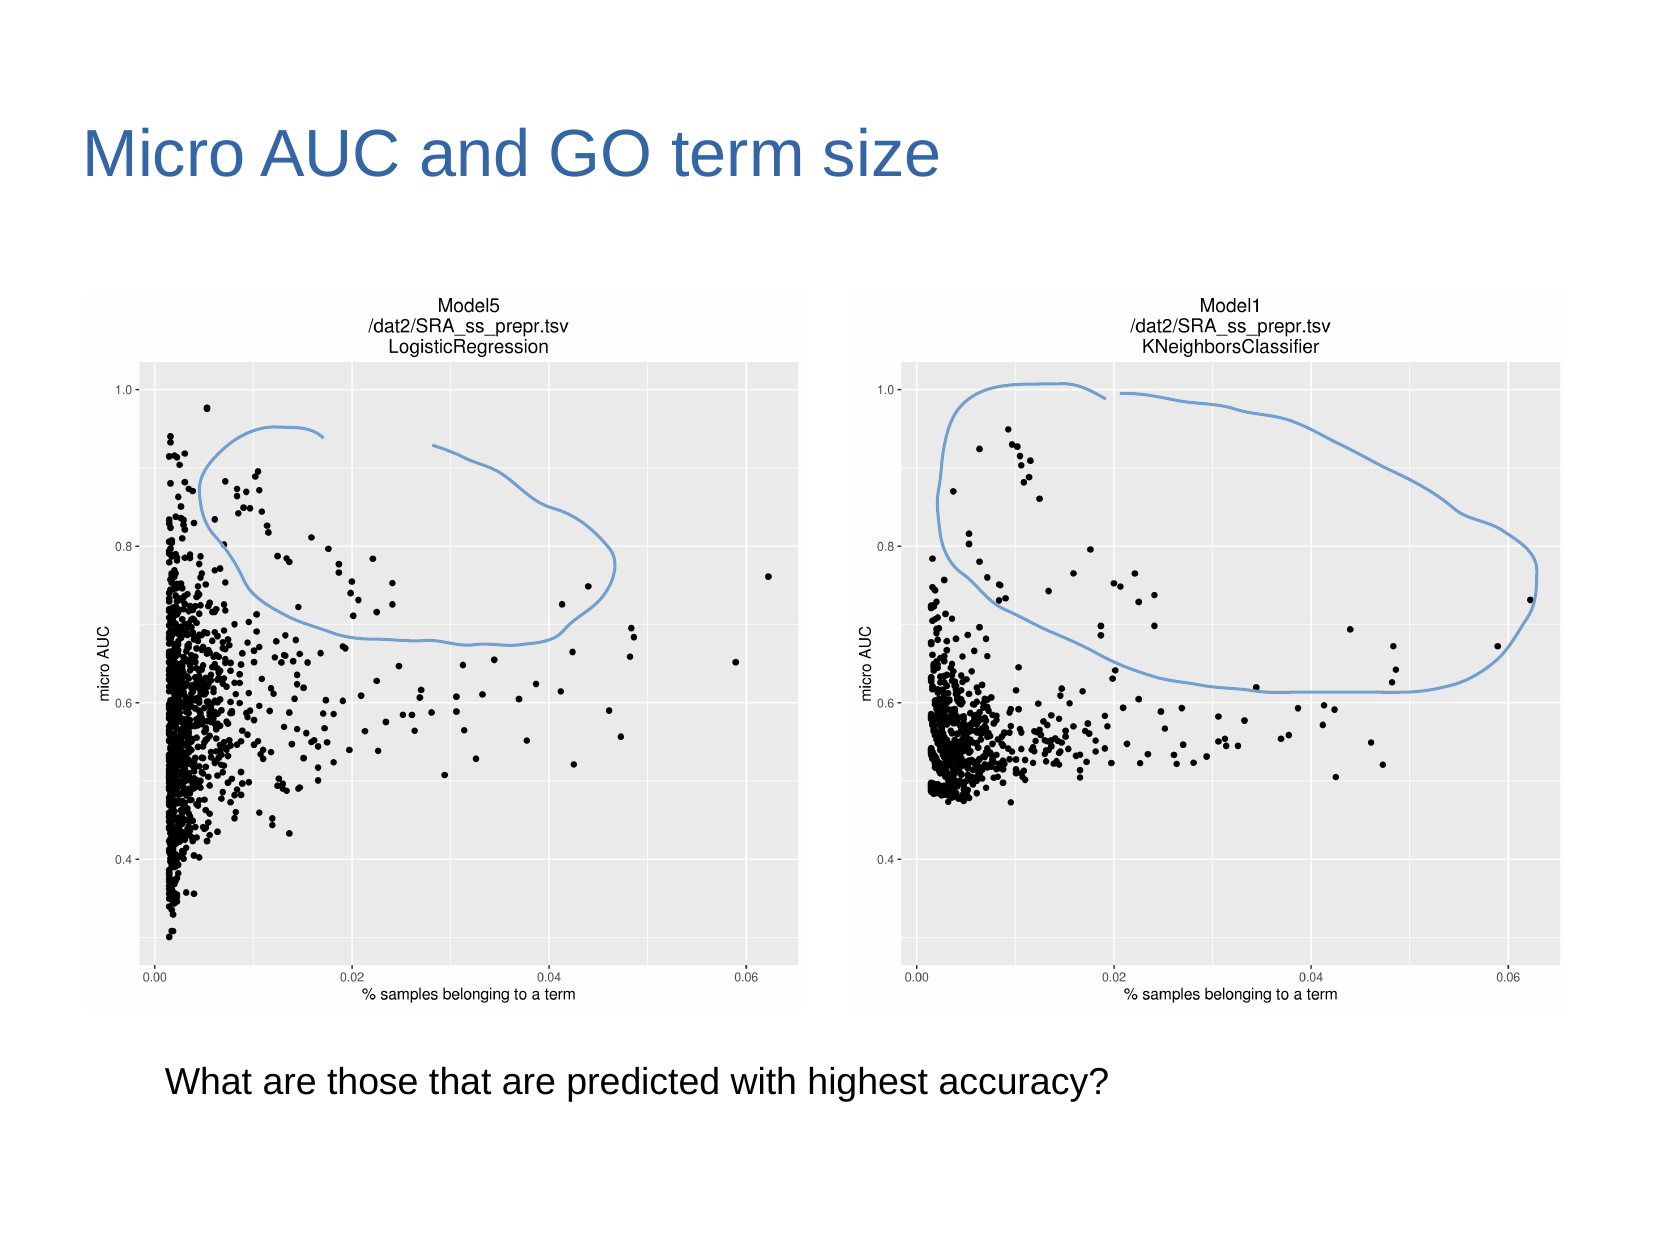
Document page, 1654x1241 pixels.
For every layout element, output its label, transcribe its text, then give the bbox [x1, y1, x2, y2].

text_box What are those that are predicted with highest accuracy? [149, 1053, 1125, 1111]
picture [86, 290, 806, 1010]
title Micro AUC and GO term size [82, 49, 1571, 257]
picture [848, 290, 1568, 1010]
